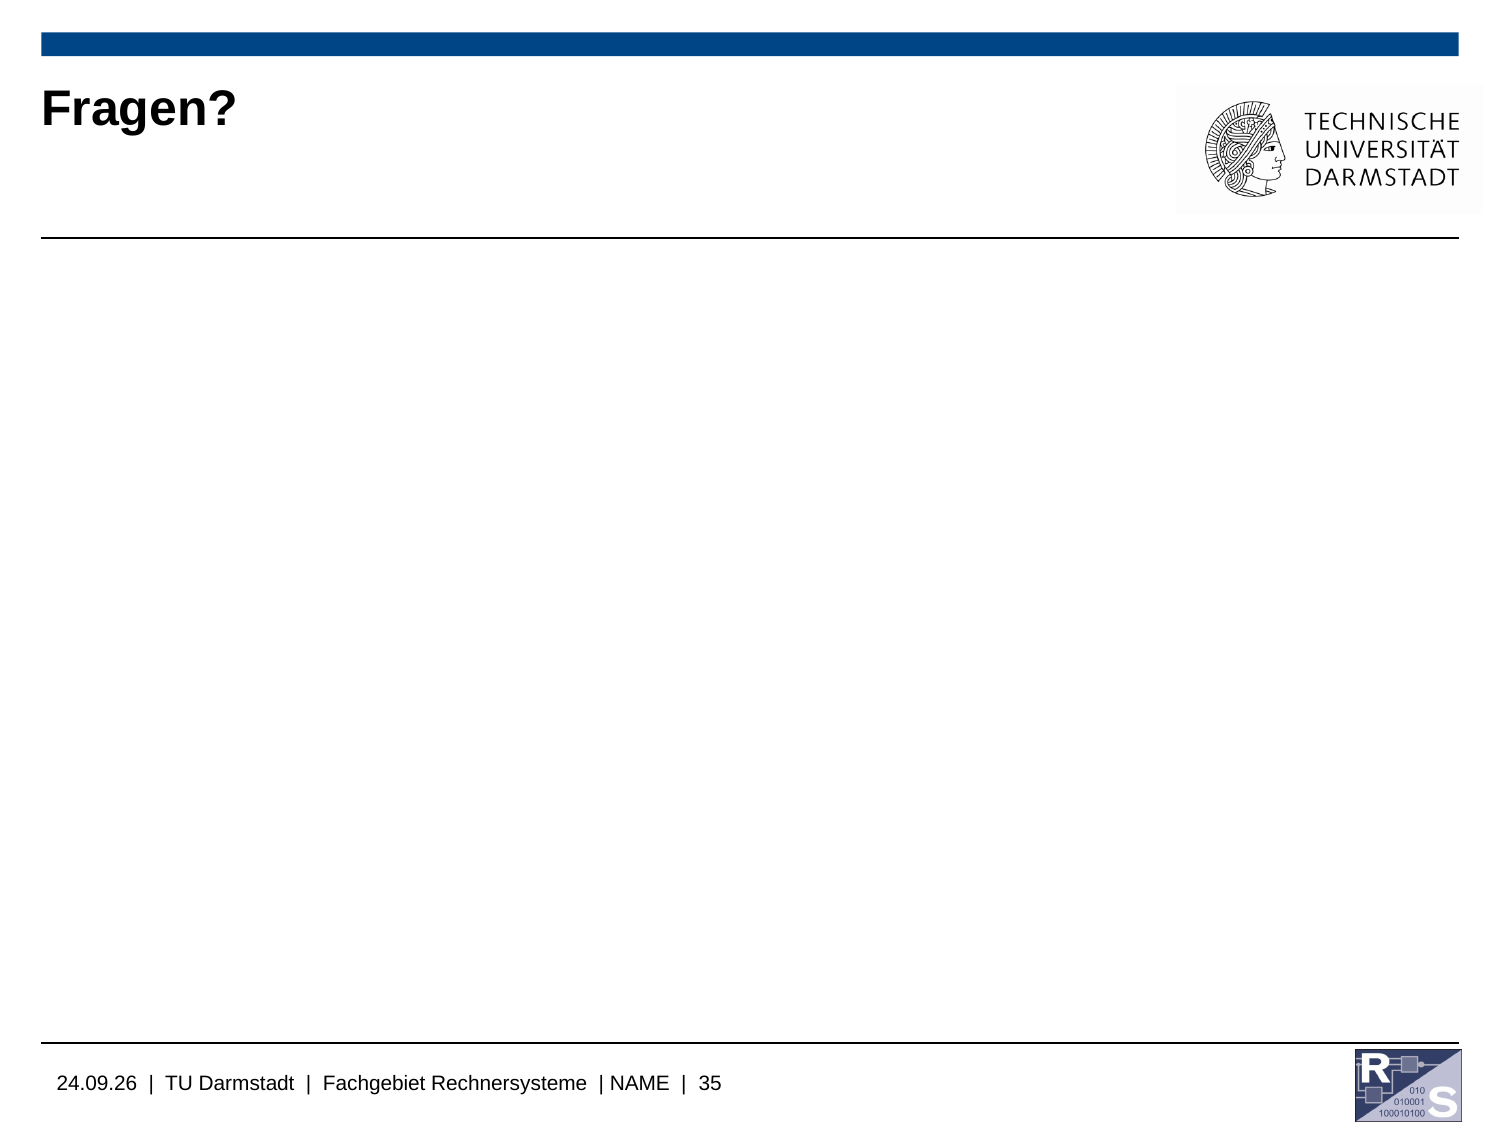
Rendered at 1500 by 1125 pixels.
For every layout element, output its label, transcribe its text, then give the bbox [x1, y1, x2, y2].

picture [1355, 1049, 1462, 1122]
title Fragen? [41, 32, 1131, 183]
